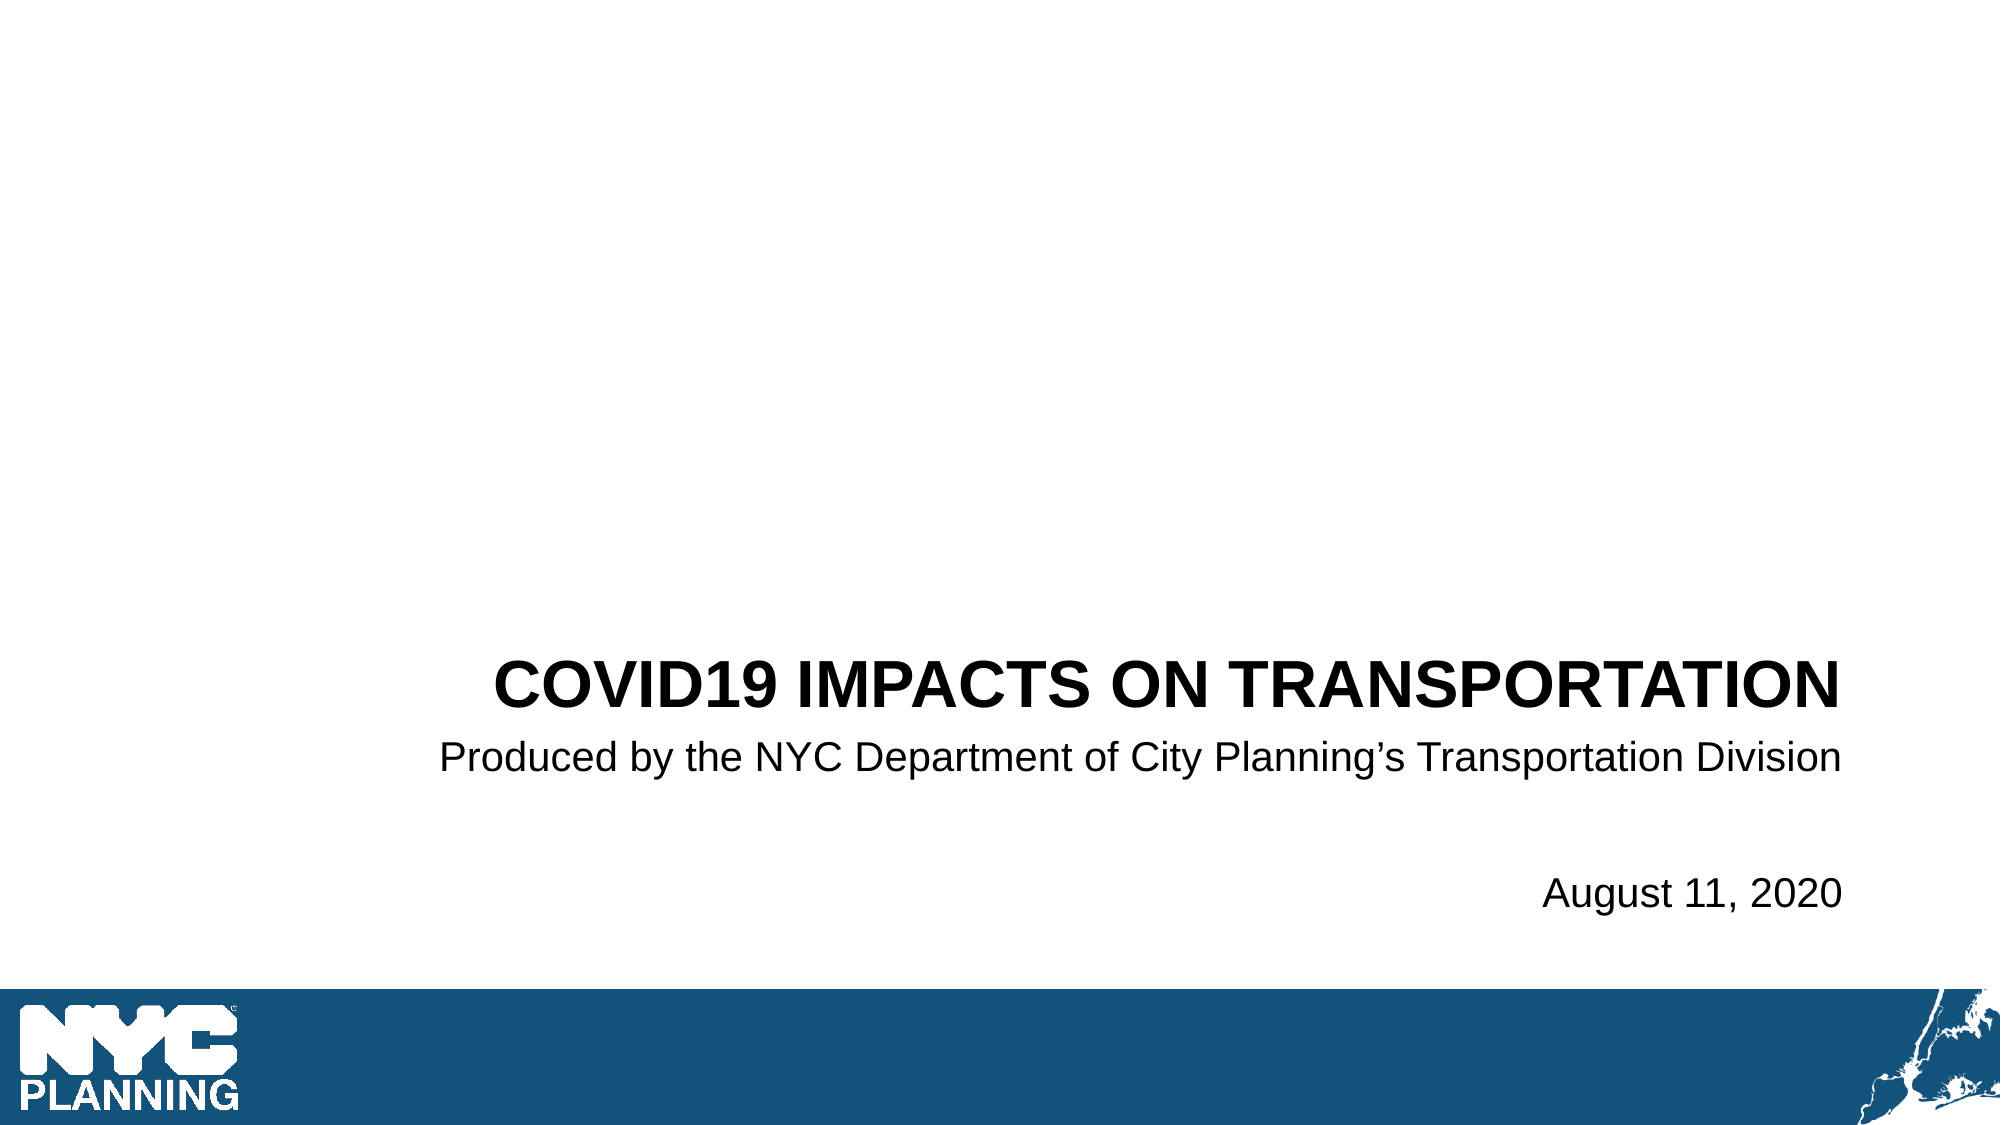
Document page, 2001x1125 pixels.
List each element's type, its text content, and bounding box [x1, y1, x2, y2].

list Produced by the NYC Department of City Planning’s Transportation Division [157, 727, 1858, 836]
title COVID19 IMPACTS ON TRANSPORTATION [157, 506, 1858, 727]
list August 11, 2020 [157, 836, 1858, 945]
picture [0, 989, 2000, 1125]
